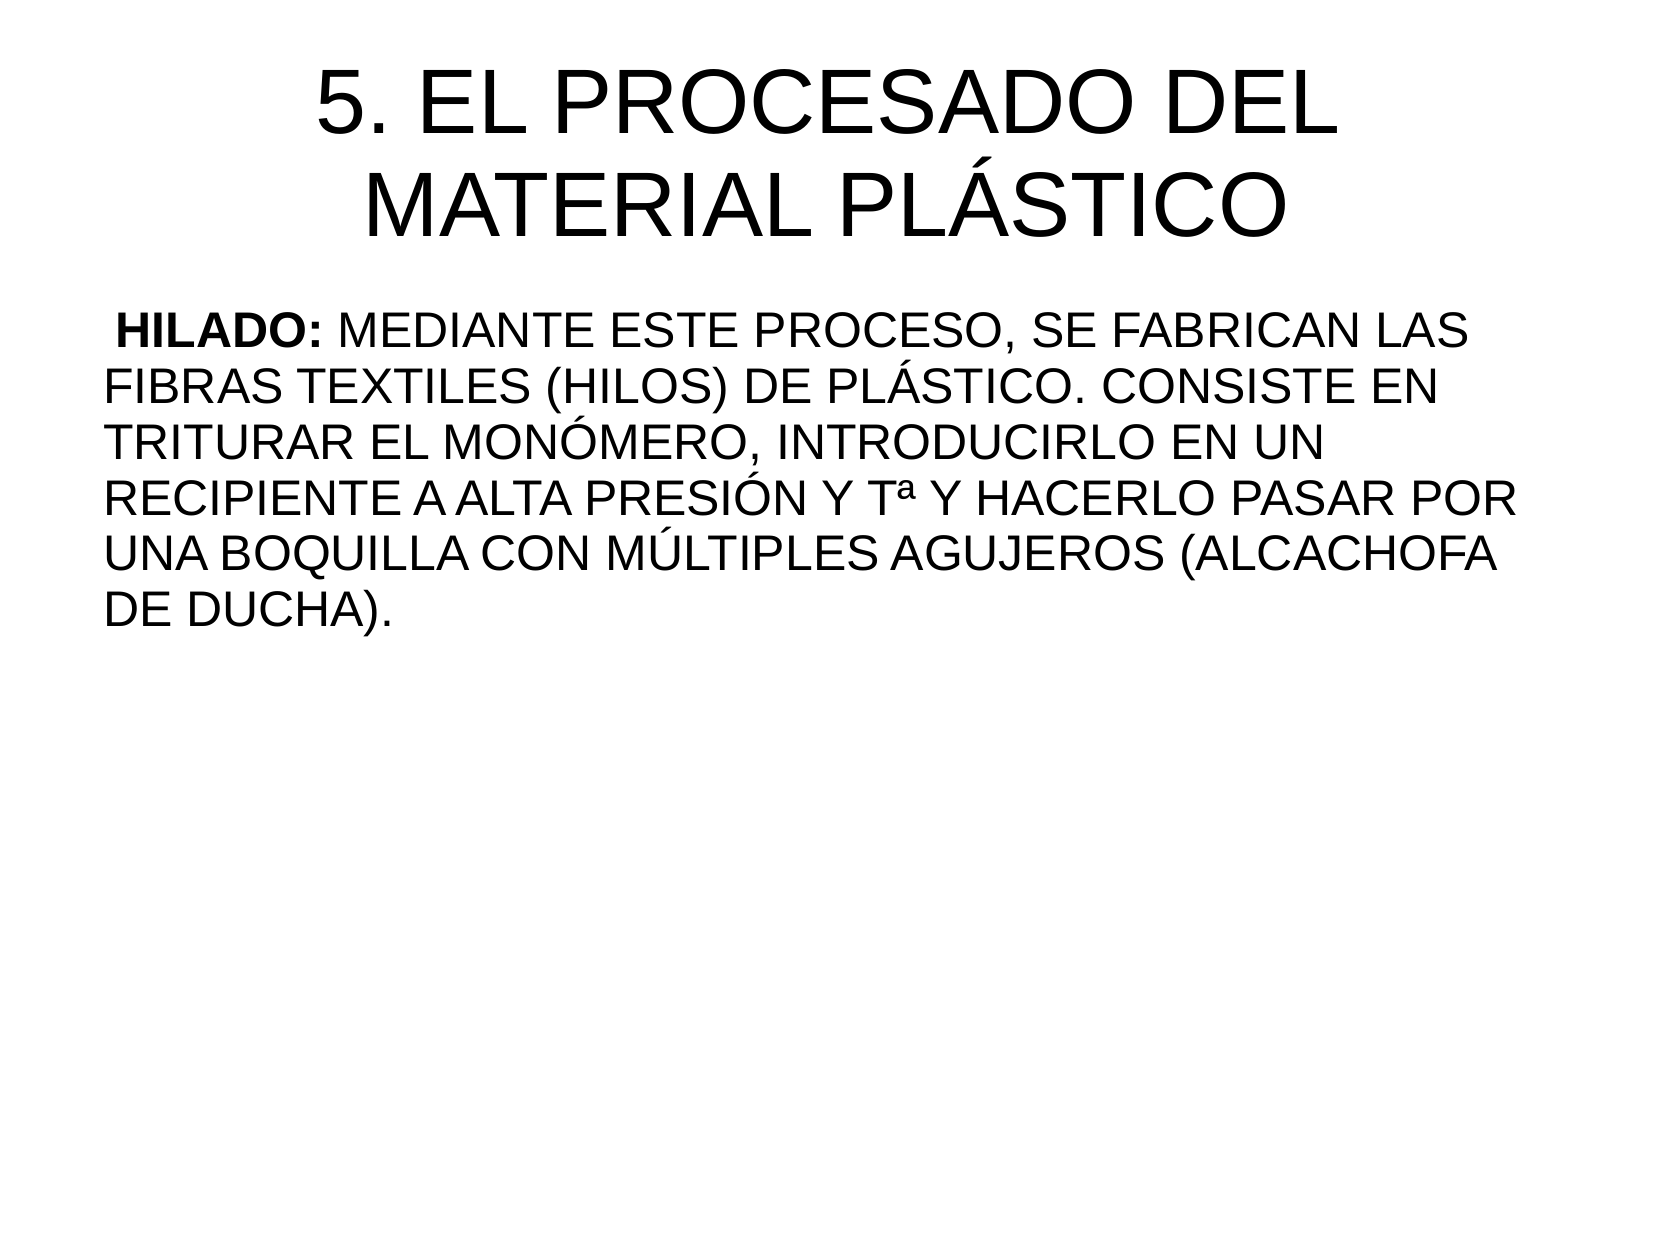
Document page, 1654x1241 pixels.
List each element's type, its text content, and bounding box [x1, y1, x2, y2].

text_box HILADO: MEDIANTE ESTE PROCESO, SE FABRICAN LAS FIBRAS TEXTILES (HILOS) DE PLÁSTICO. CONSISTE EN TRITURAR EL MONÓMERO, INTRODUCIRLO EN UN RECIPIENTE A ALTA PRESIÓN Y Tª Y HACERLO PASAR POR UNA BOQUILLA CON MÚLTIPLES AGUJEROS (ALCACHOFA DE DUCHA). [88, 295, 1565, 701]
title 5. EL PROCESADO DEL MATERIAL PLÁSTICO [82, 49, 1571, 257]
